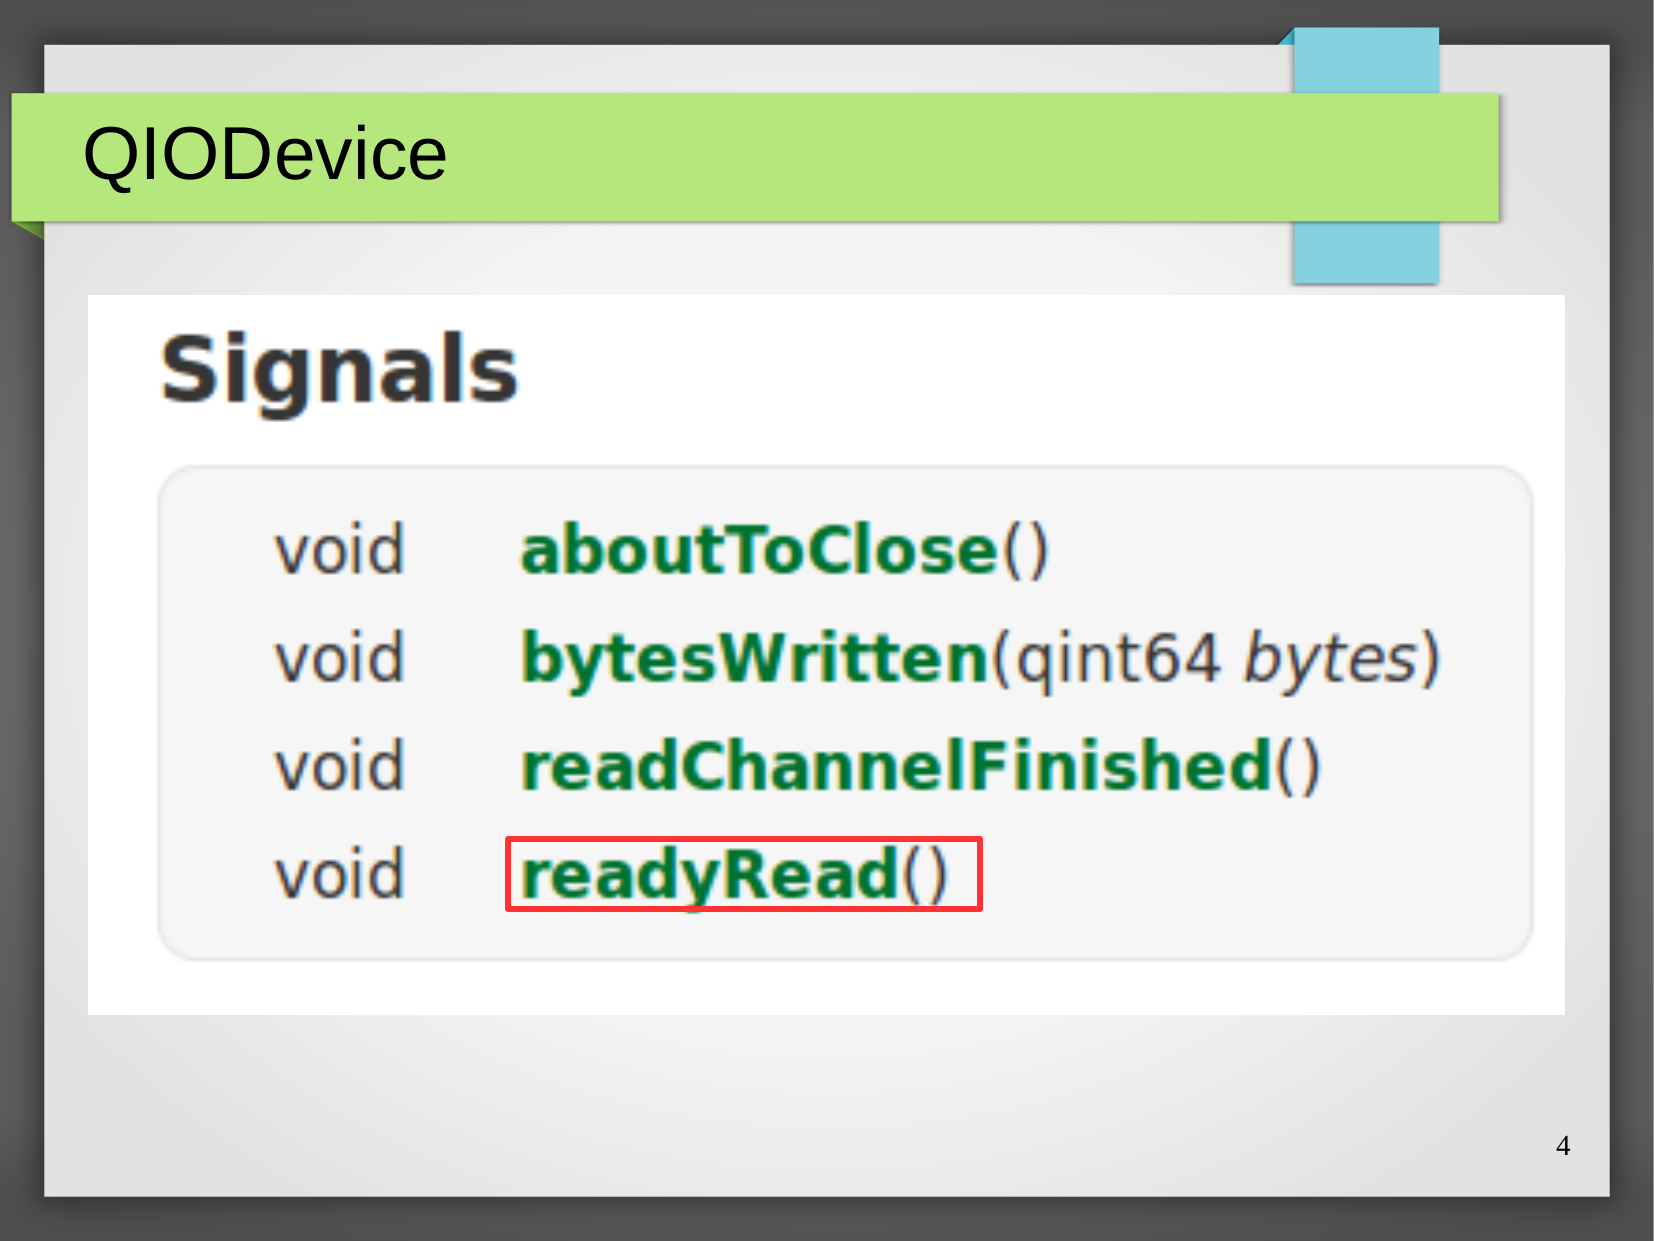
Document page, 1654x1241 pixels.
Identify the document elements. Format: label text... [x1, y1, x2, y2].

title QIODevice [82, 94, 1264, 213]
picture [0, 0, 1654, 1241]
